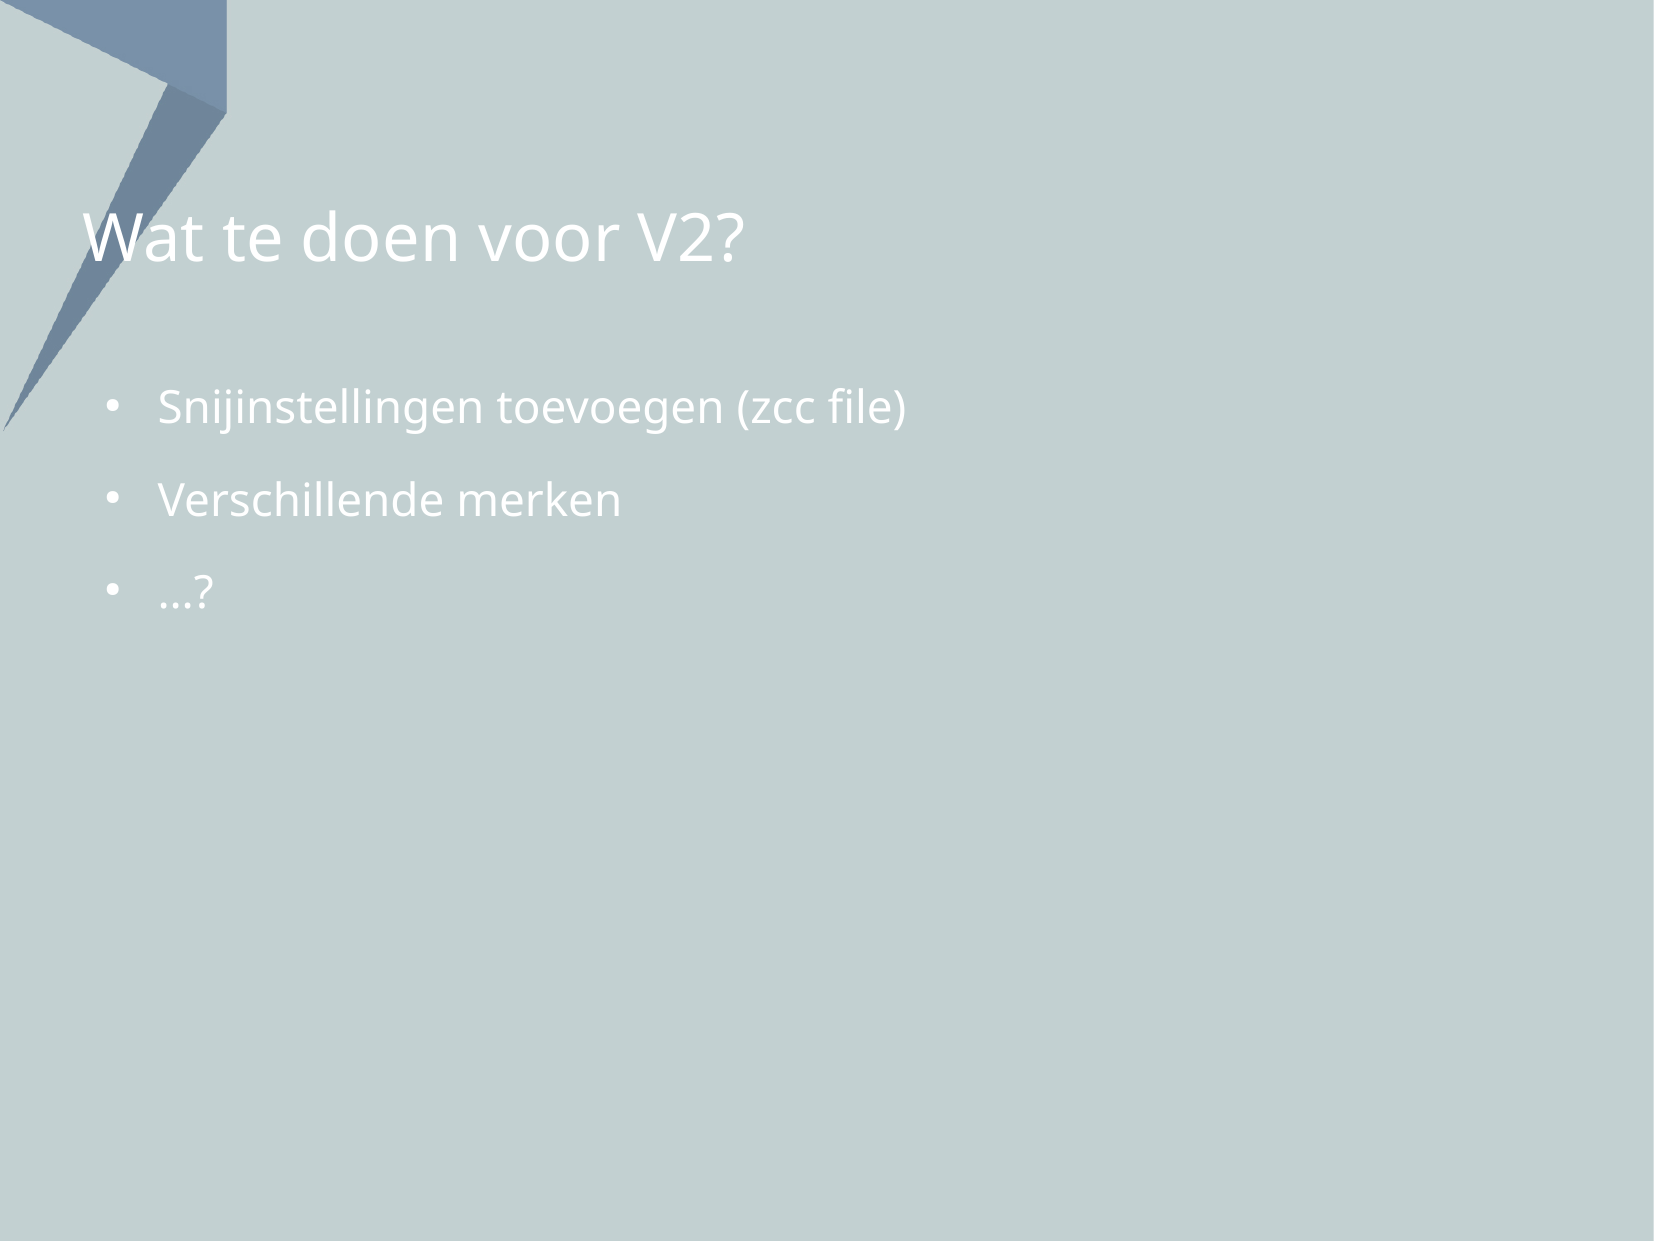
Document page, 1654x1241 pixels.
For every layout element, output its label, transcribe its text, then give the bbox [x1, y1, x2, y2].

title Wat te doen voor V2? [82, 139, 1571, 332]
picture [0, 0, 1654, 1241]
list Snijinstellingen toevoegen (zcc file) Verschillende merken …? [86, 375, 1576, 971]
